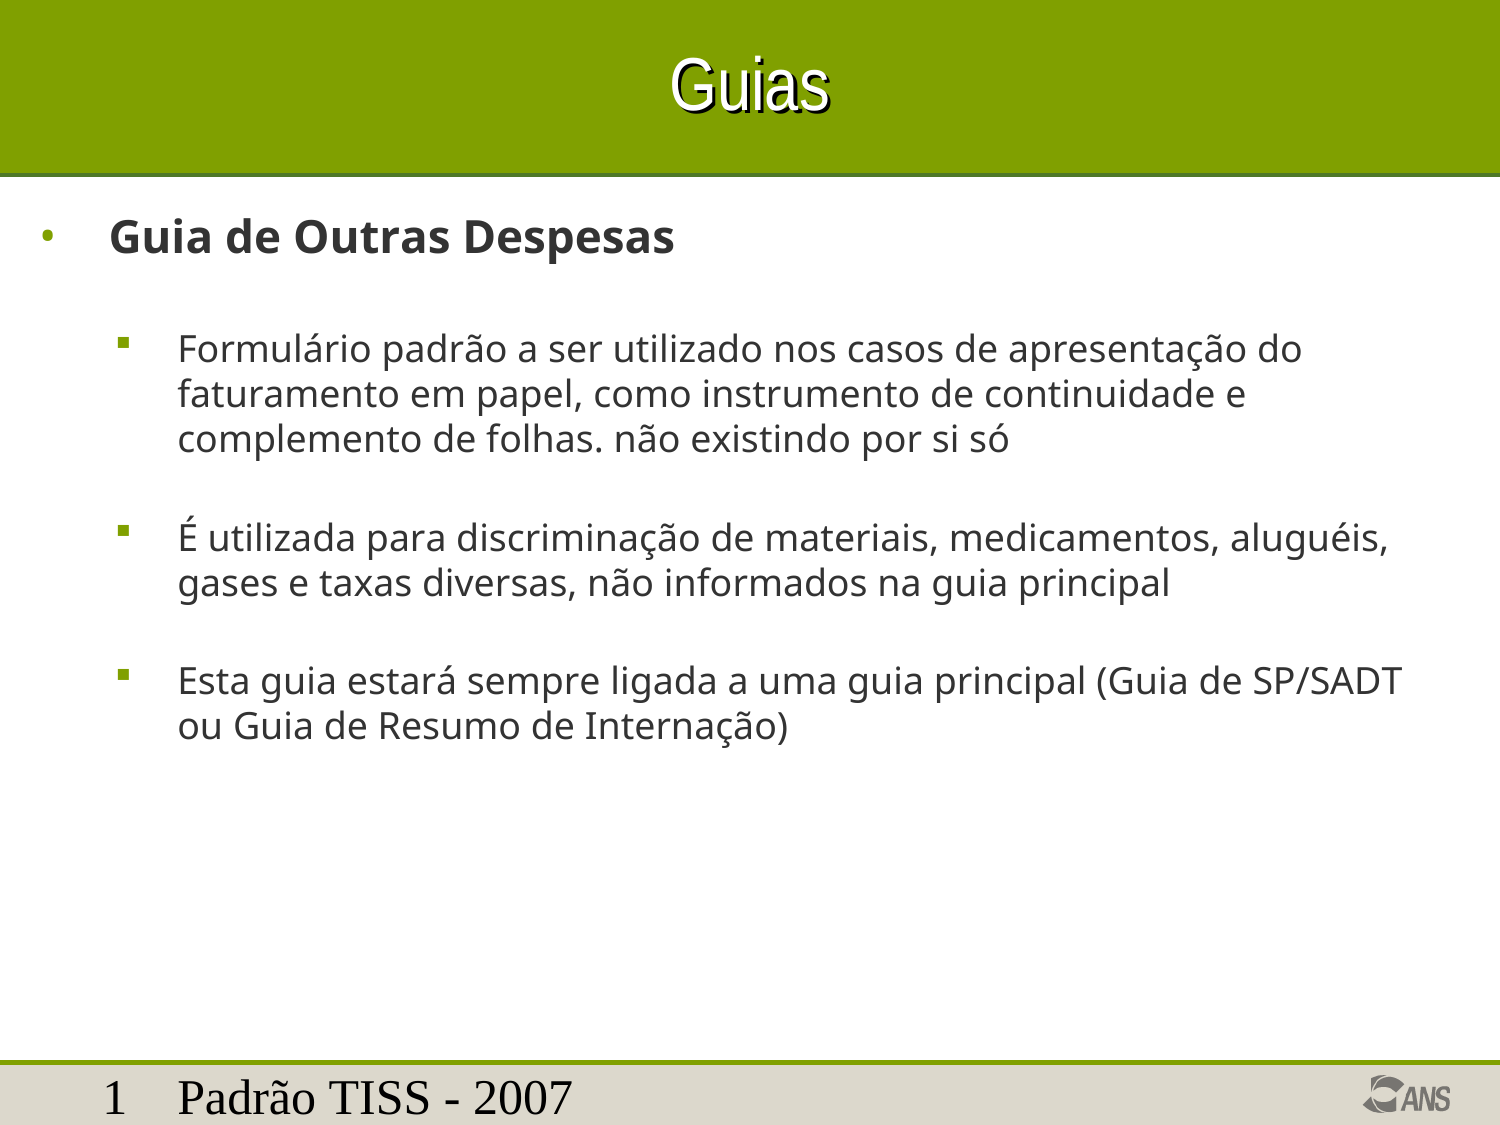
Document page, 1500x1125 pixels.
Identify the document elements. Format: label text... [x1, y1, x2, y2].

list Guia de Outras Despesas Formulário padrão a ser utilizado nos casos de apresentação do faturamento em papel, como instrumento de continuidade e complemento de folhas. não existindo por si só É utilizada para discriminação de materiais, medicamentos, aluguéis, gases e taxas diversas, não informados na guia principal Esta guia estará sempre ligada a uma guia principal (Guia de SP/SADT ou Guia de Resumo de Internação) [24, 200, 1450, 1000]
title Guias [24, 10, 1475, 161]
picture [1362, 1075, 1450, 1113]
